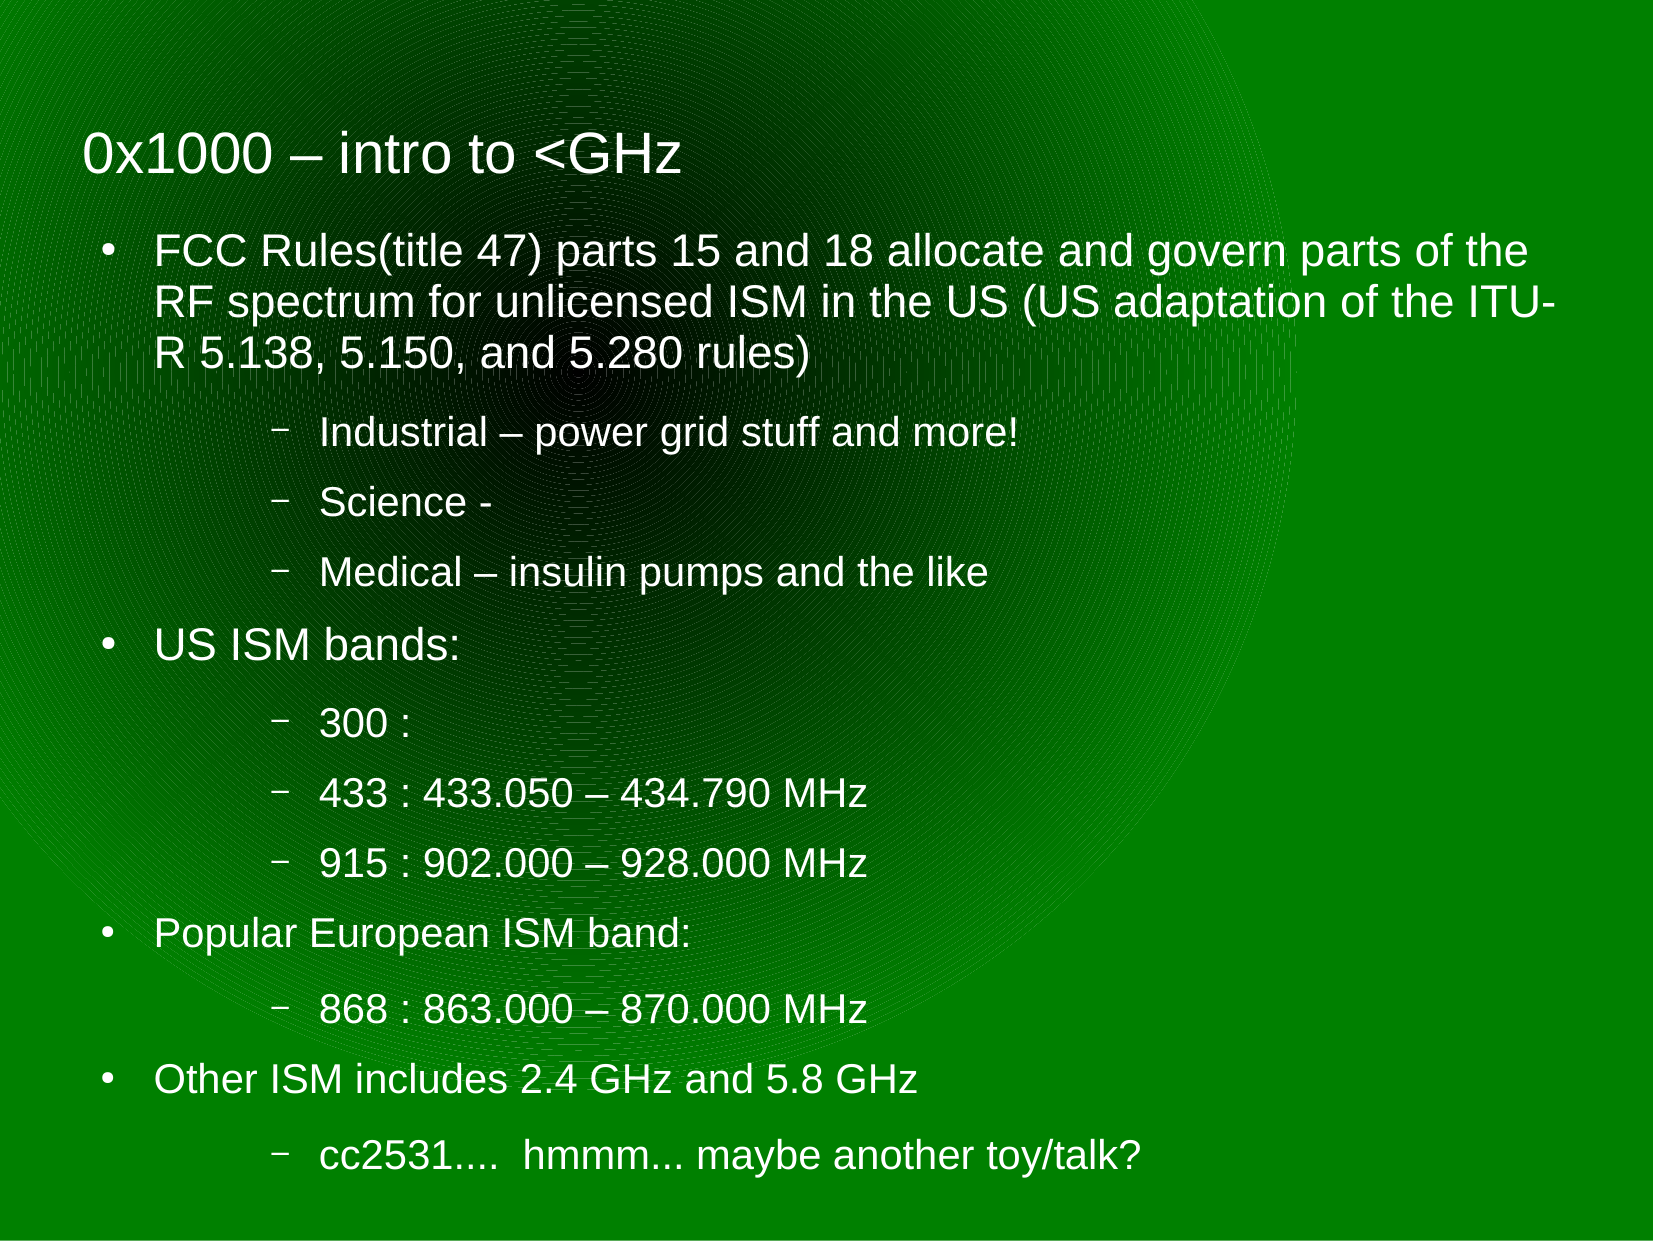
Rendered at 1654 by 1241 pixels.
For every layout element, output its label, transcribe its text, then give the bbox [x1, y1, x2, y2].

title 0x1000 – intro to <GHz [82, 49, 1571, 225]
list FCC Rules(title 47) parts 15 and 18 allocate and govern parts of the RF spectrum for unlicensed ISM in the US (US adaptation of the ITU-R 5.138, 5.150, and 5.280 rules) Industrial – power grid stuff and more! Science - Medical – insulin pumps and the like US ISM bands: 300 : 433 : 433.050 – 434.790 MHz 915 : 902.000 – 928.000 MHz Popular European ISM band: 868 : 863.000 – 870.000 MHz Other ISM includes 2.4 GHz and 5.8 GHz cc2531.... hmmm... maybe another toy/talk? [82, 225, 1571, 1208]
